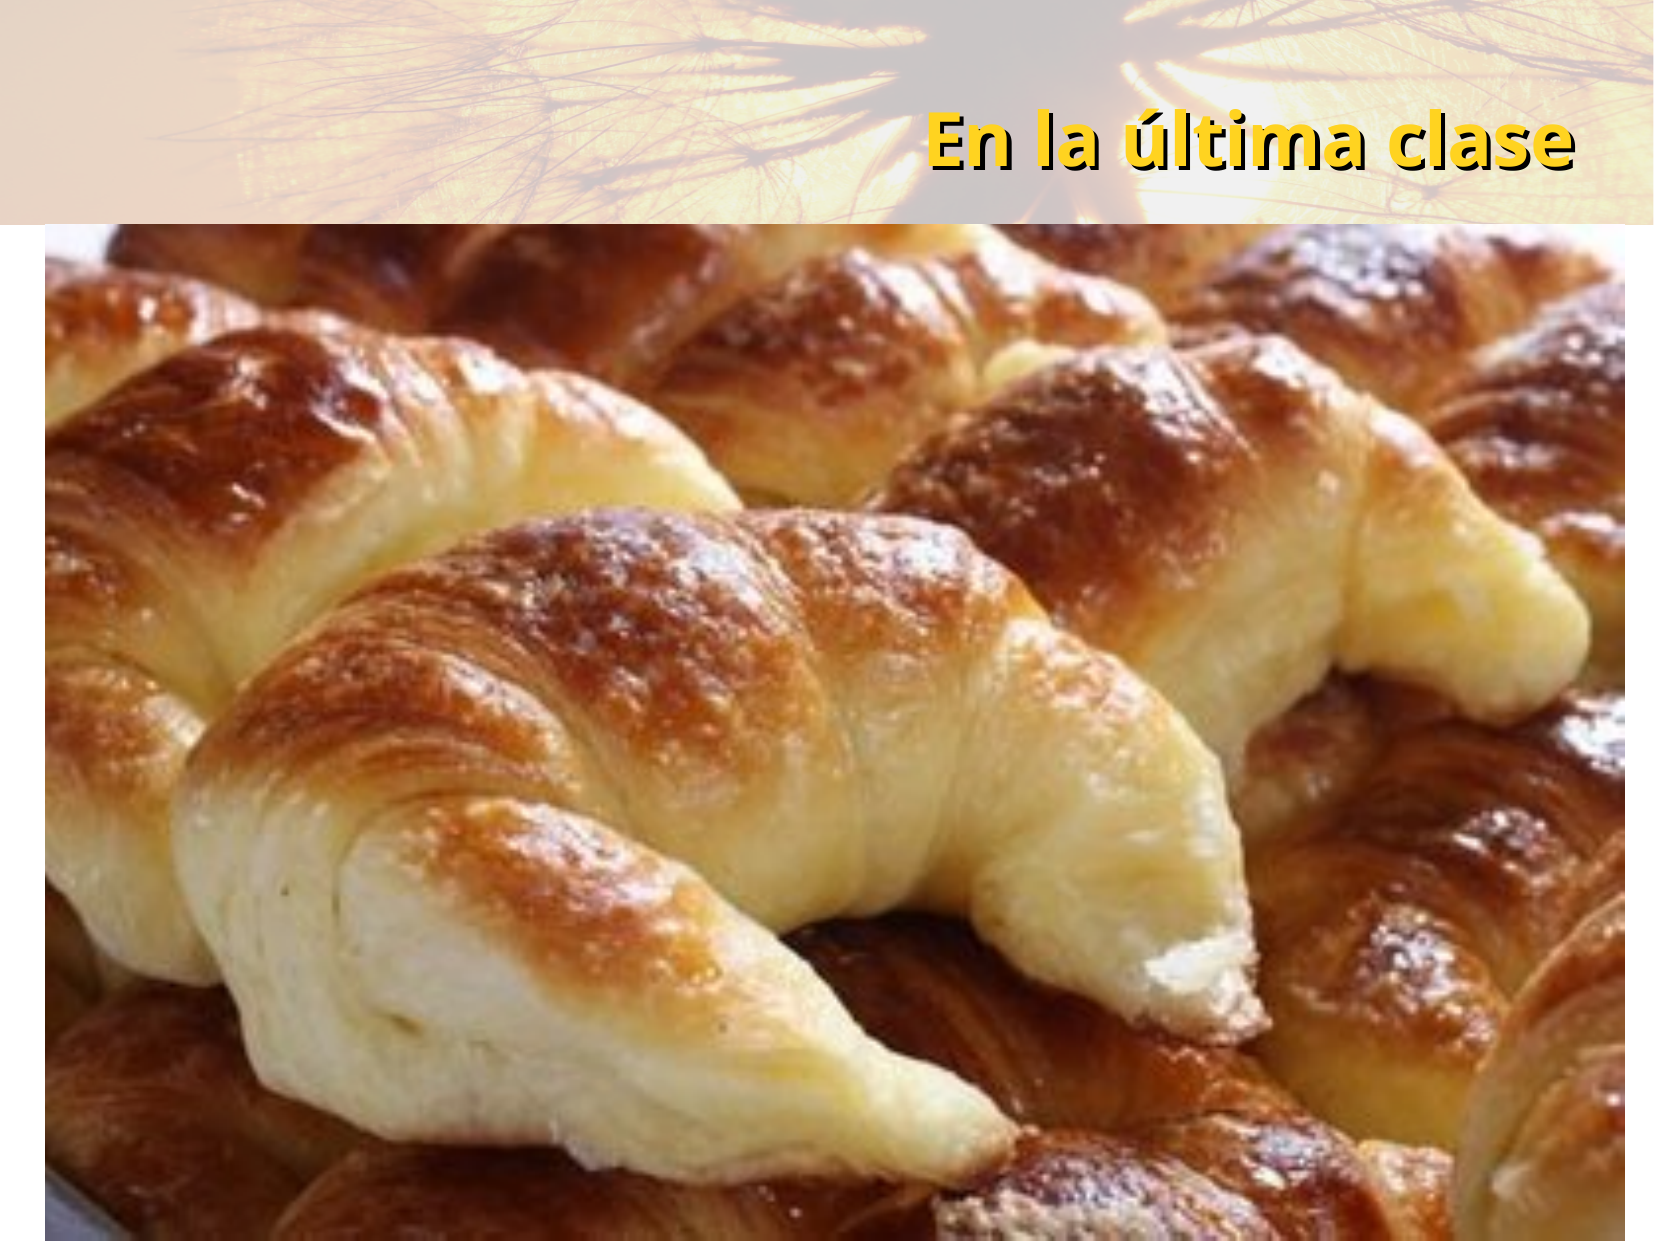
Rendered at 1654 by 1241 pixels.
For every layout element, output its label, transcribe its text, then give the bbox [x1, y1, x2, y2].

title En la última clase [86, 49, 1576, 224]
picture [0, 0, 1654, 1241]
